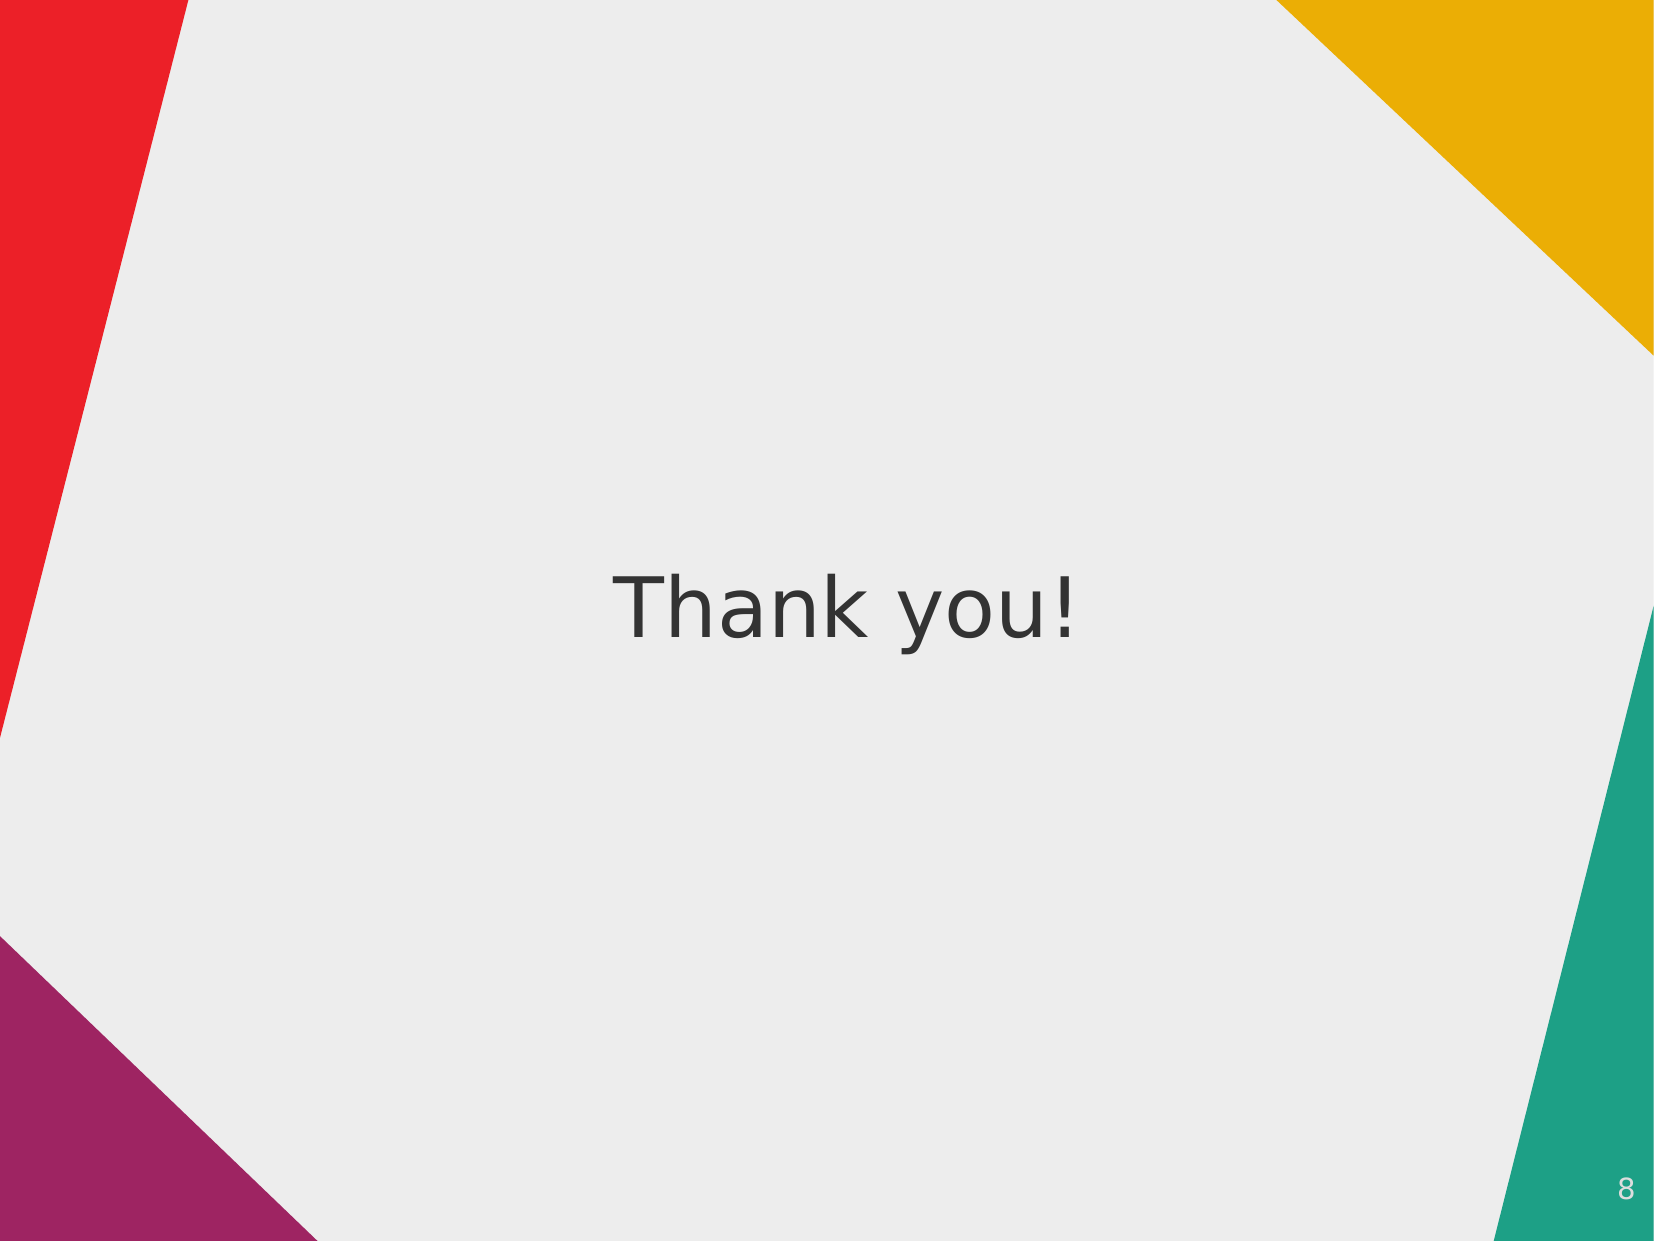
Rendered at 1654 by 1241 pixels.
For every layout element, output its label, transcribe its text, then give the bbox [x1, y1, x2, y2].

title Thank you! [136, 510, 1561, 707]
